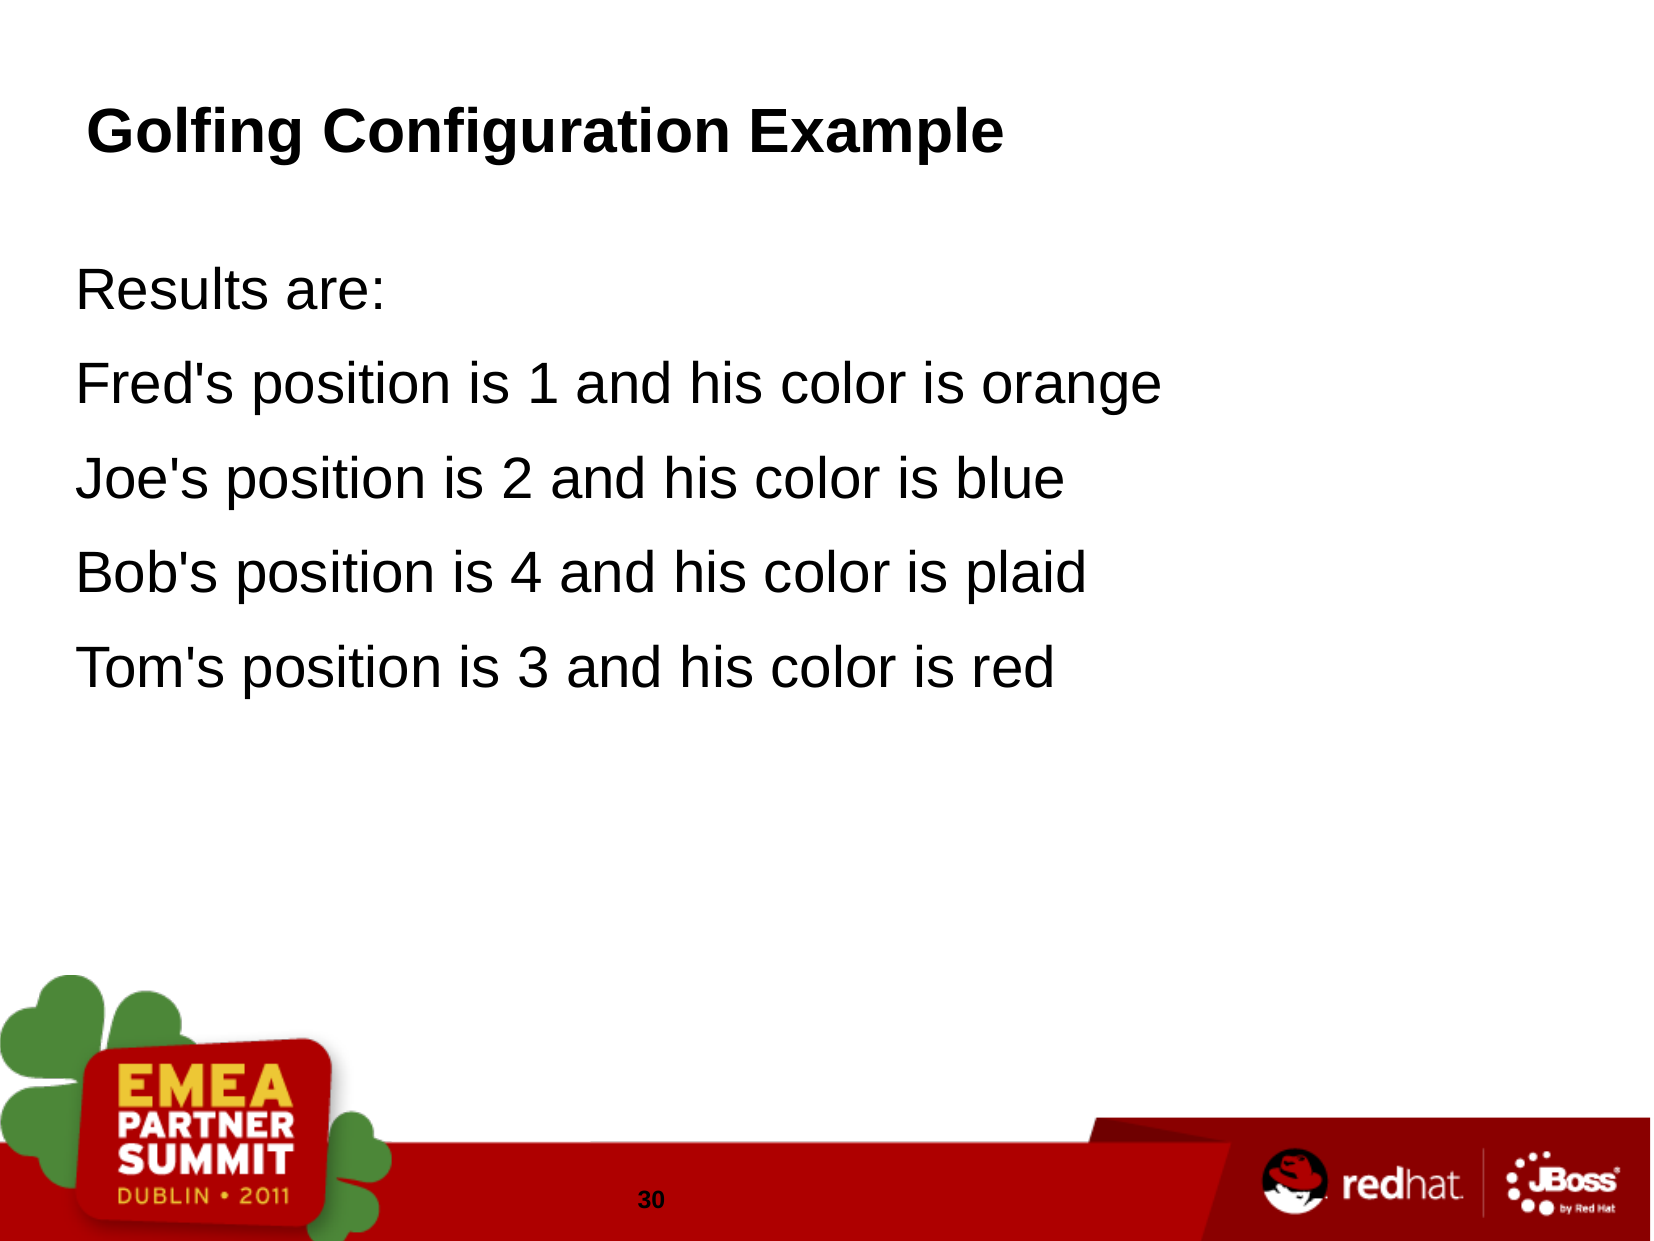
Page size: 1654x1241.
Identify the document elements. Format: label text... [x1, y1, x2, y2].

list Results are: Fred's position is 1 and his color is orange Joe's position is 2 and his color is blue Bob's position is 4 and his color is plaid Tom's position is 3 and his color is red [75, 256, 1564, 1051]
picture [0, 975, 1651, 1241]
title Golfing Configuration Example [86, 37, 1576, 226]
